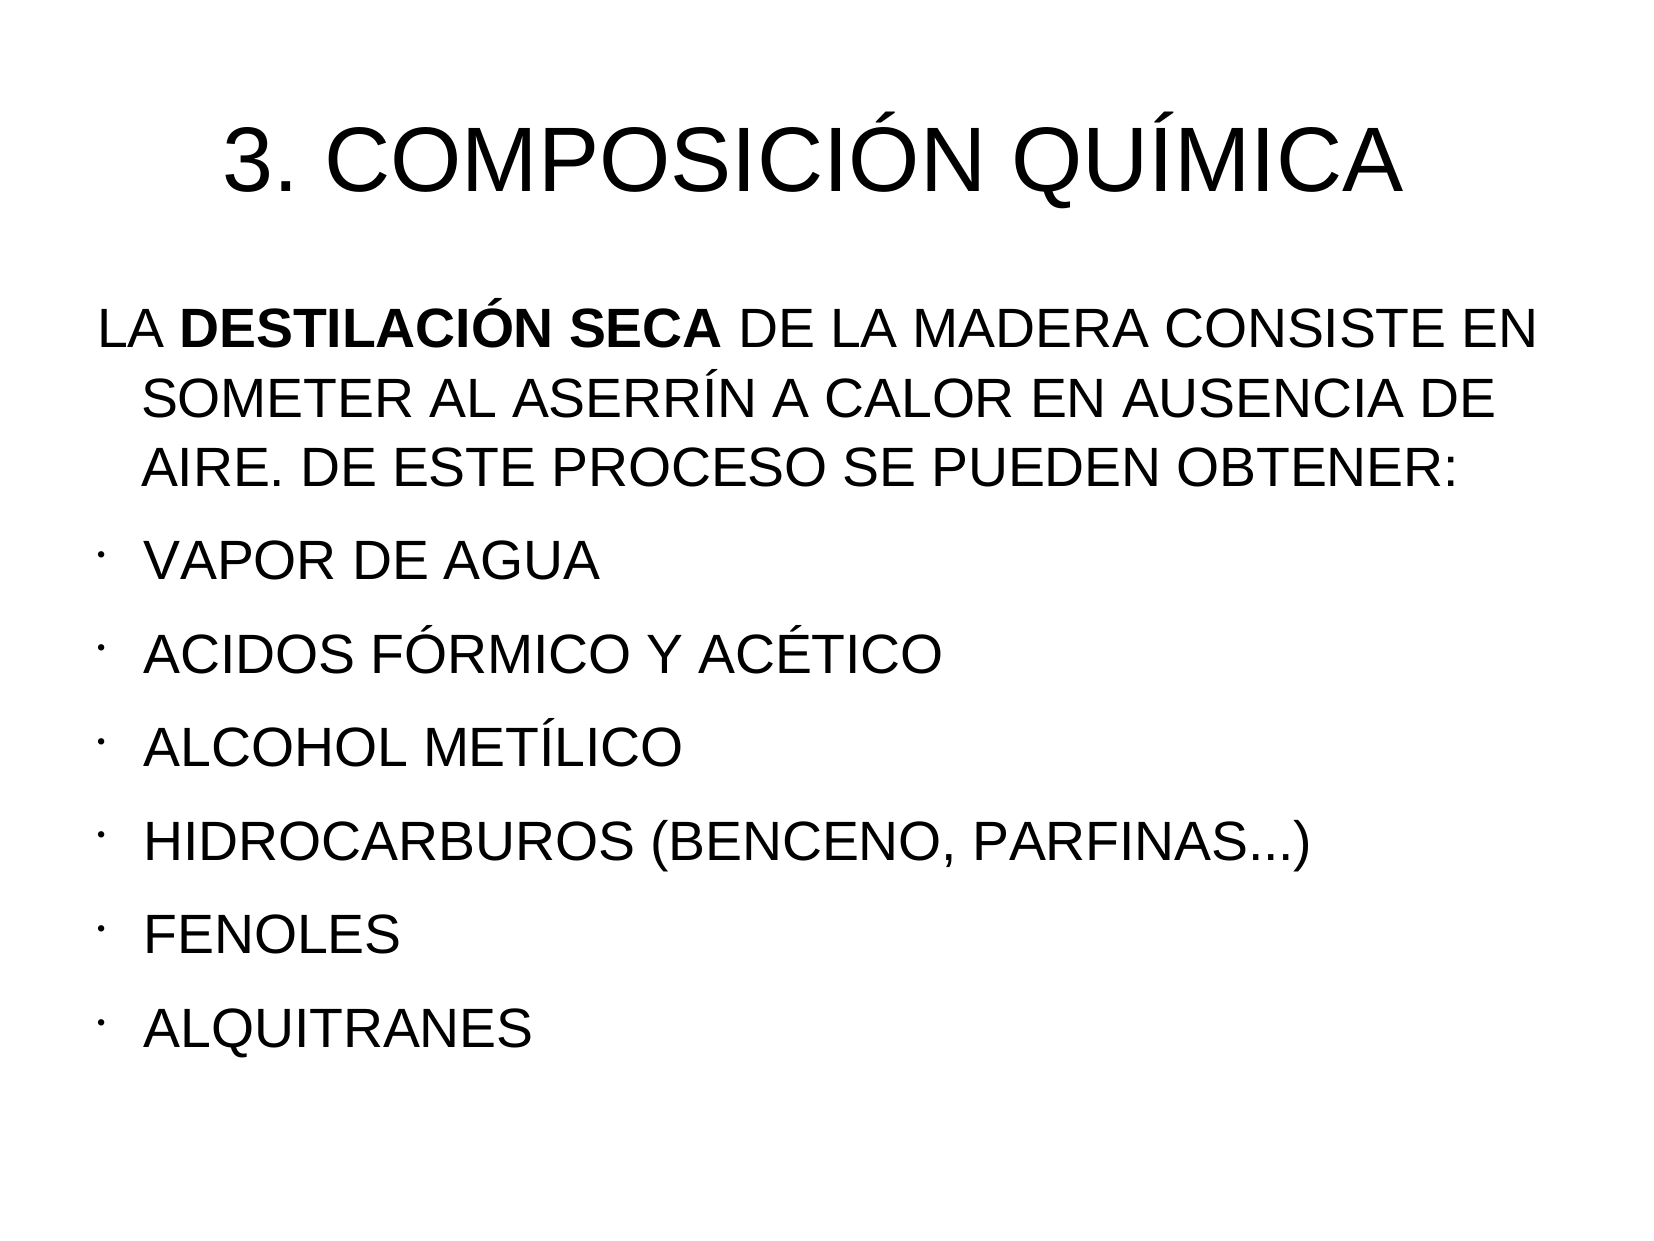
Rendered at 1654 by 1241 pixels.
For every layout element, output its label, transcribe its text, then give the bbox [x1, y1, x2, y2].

title 3. COMPOSICIÓN QUÍMICA [82, 56, 1571, 249]
list LA DESTILACIÓN SECA DE LA MADERA CONSISTE EN SOMETER AL ASERRÍN A CALOR EN AUSENCIA DE AIRE. DE ESTE PROCESO SE PUEDEN OBTENER: VAPOR DE AGUA ACIDOS FÓRMICO Y ACÉTICO ALCOHOL METÍLICO HIDROCARBUROS (BENCENO, PARFINAS...) FENOLES ALQUITRANES [82, 290, 1571, 1109]
